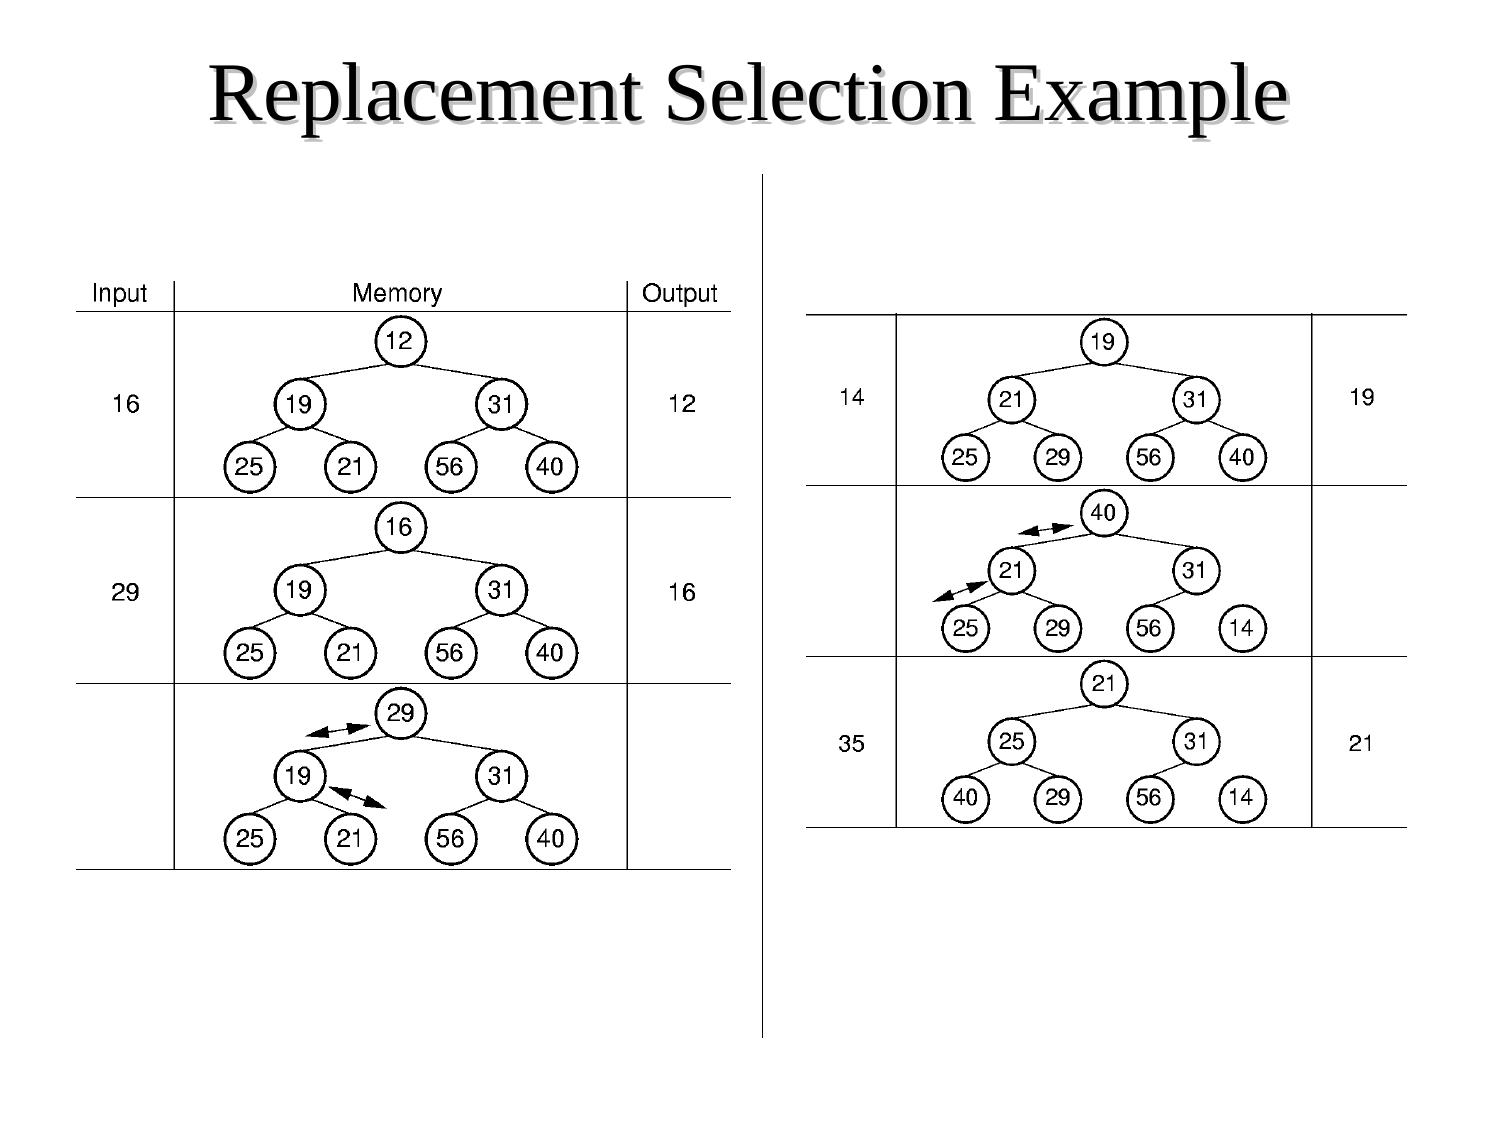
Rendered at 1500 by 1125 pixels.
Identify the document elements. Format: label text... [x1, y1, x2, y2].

picture [55, 255, 751, 870]
title Replacement Selection Example [74, 24, 1425, 150]
picture [787, 313, 1426, 850]
